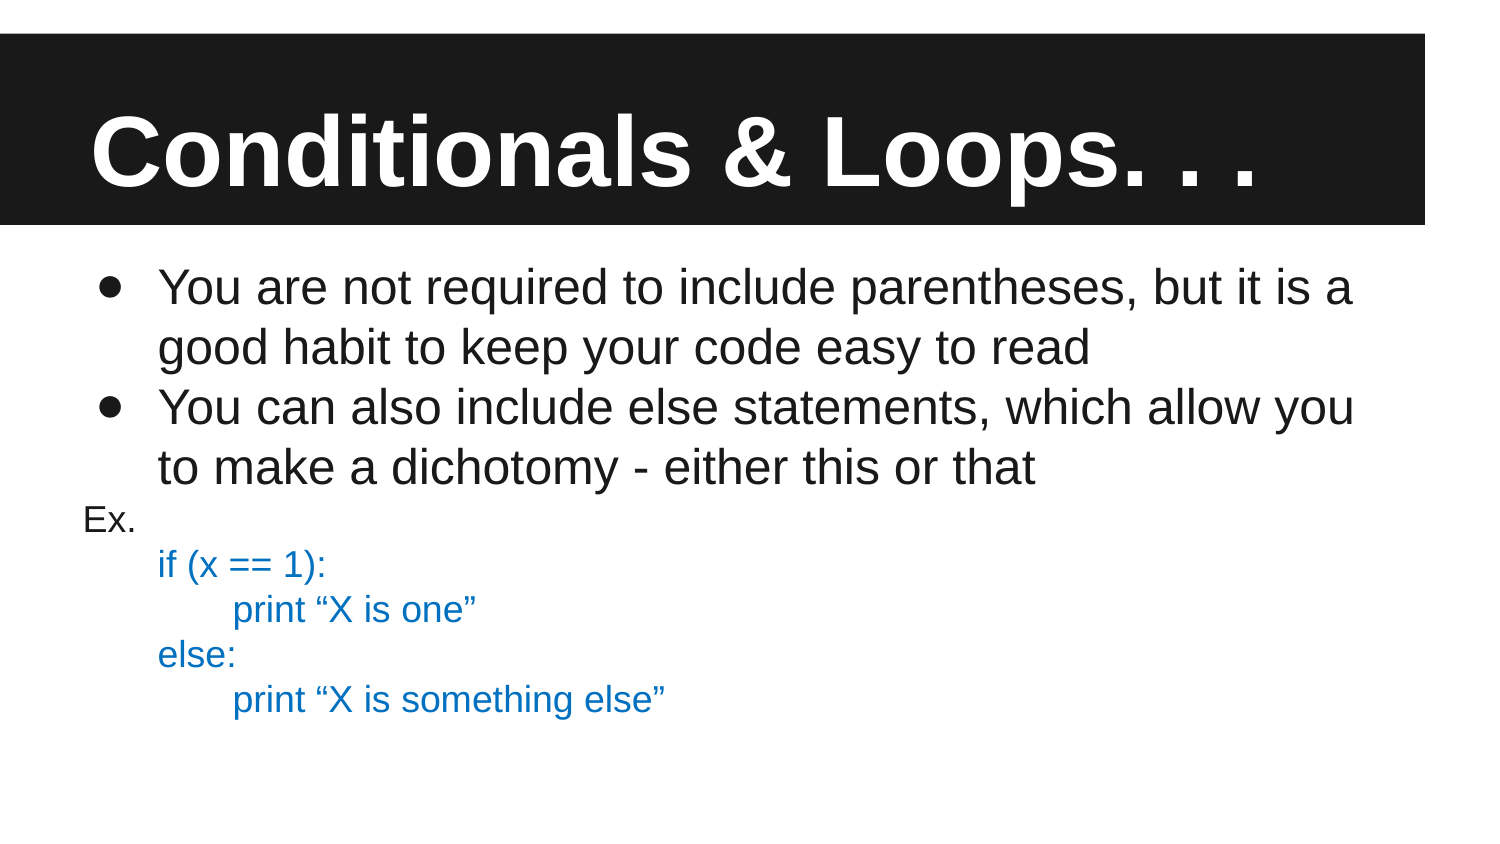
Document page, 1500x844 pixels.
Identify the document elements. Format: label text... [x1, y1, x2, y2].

list You are not required to include parentheses, but it is a good habit to keep your code easy to read You can also include else statements, which allow you to make a dichotomy - either this or that Ex. if (x == 1): print “X is one” else: print “X is something else” [67, 239, 1418, 838]
title Conditionals & Loops. . . [75, 33, 1425, 221]
